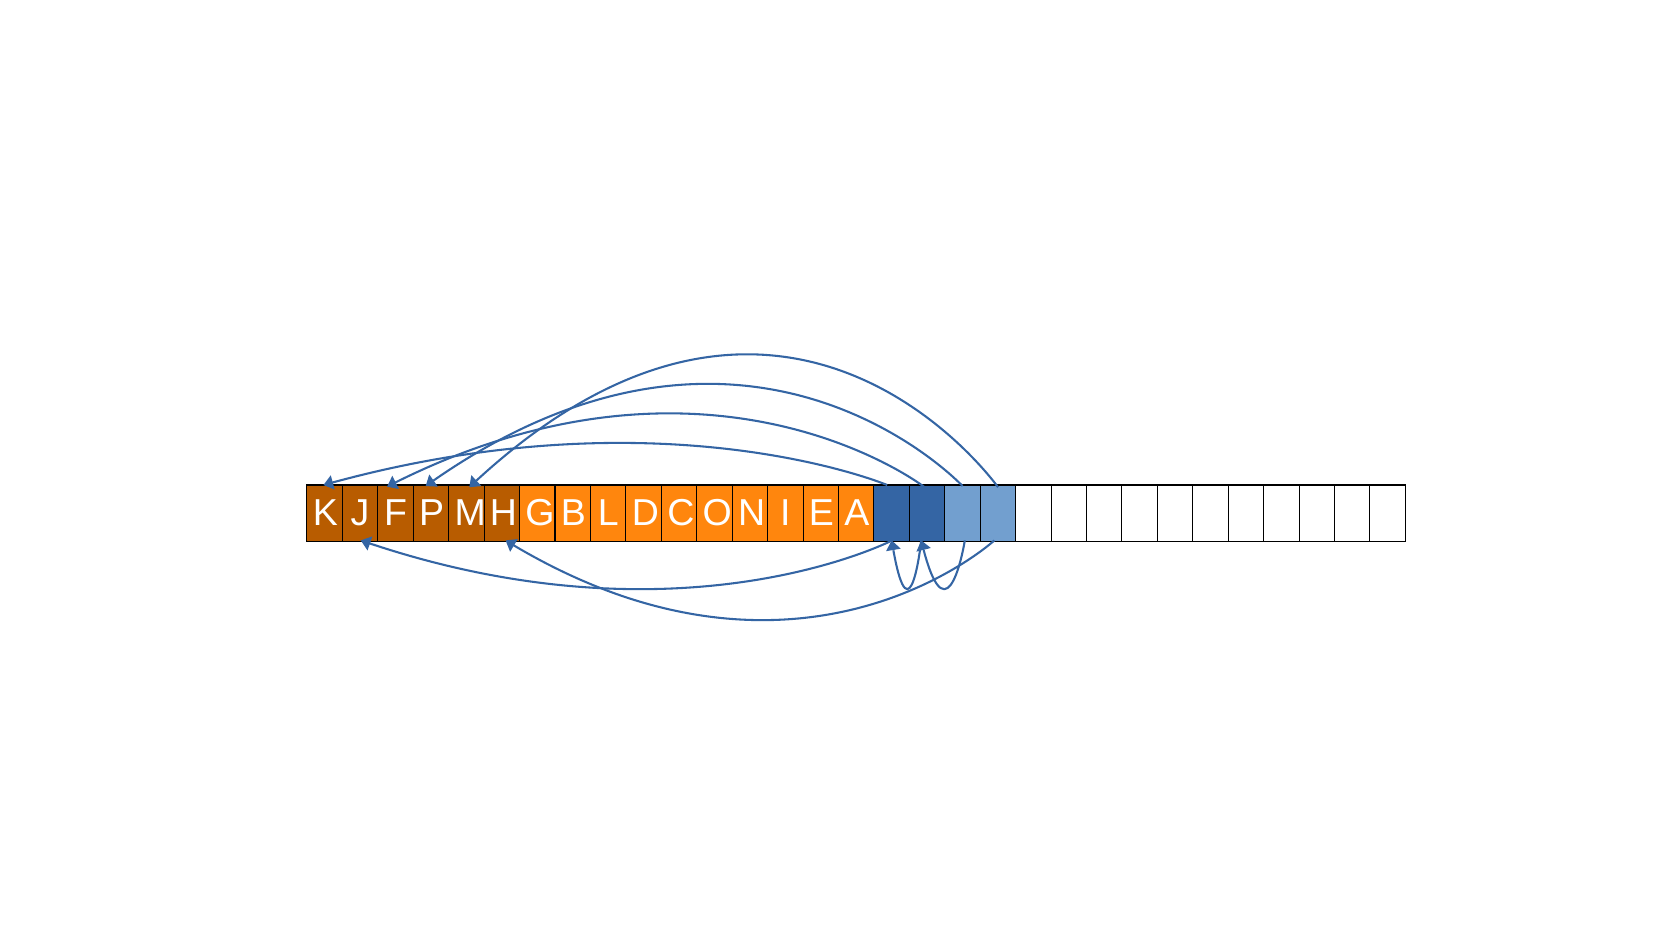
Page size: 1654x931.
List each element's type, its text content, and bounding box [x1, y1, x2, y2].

table_header B [556, 486, 590, 541]
table_header [1193, 486, 1228, 541]
table_header [1264, 486, 1299, 541]
table_header H [485, 486, 519, 541]
table_header I [768, 486, 803, 541]
table_header D [626, 486, 661, 541]
table_header [1052, 486, 1086, 541]
table_header P [414, 486, 448, 541]
table_header E [804, 486, 838, 541]
table_header [910, 486, 944, 541]
table_header J [343, 486, 377, 541]
table_header [1335, 486, 1369, 541]
table_header [1122, 486, 1157, 541]
table_header [1016, 486, 1051, 541]
table_header L [591, 486, 625, 541]
table_header [1370, 486, 1405, 541]
table_header [945, 486, 980, 541]
table_header A [839, 486, 873, 541]
table_header [874, 486, 909, 541]
table_header C [662, 486, 696, 541]
table_header [1229, 486, 1263, 541]
table_header [1087, 486, 1121, 541]
table_header [1158, 486, 1192, 541]
table_header K [307, 486, 342, 541]
table_header O [697, 486, 732, 541]
table_header G [520, 486, 554, 541]
table_header [1300, 486, 1334, 541]
table_header [981, 486, 1015, 541]
table_header M [449, 486, 484, 541]
table_header N [733, 486, 767, 541]
table_header F [378, 486, 413, 541]
